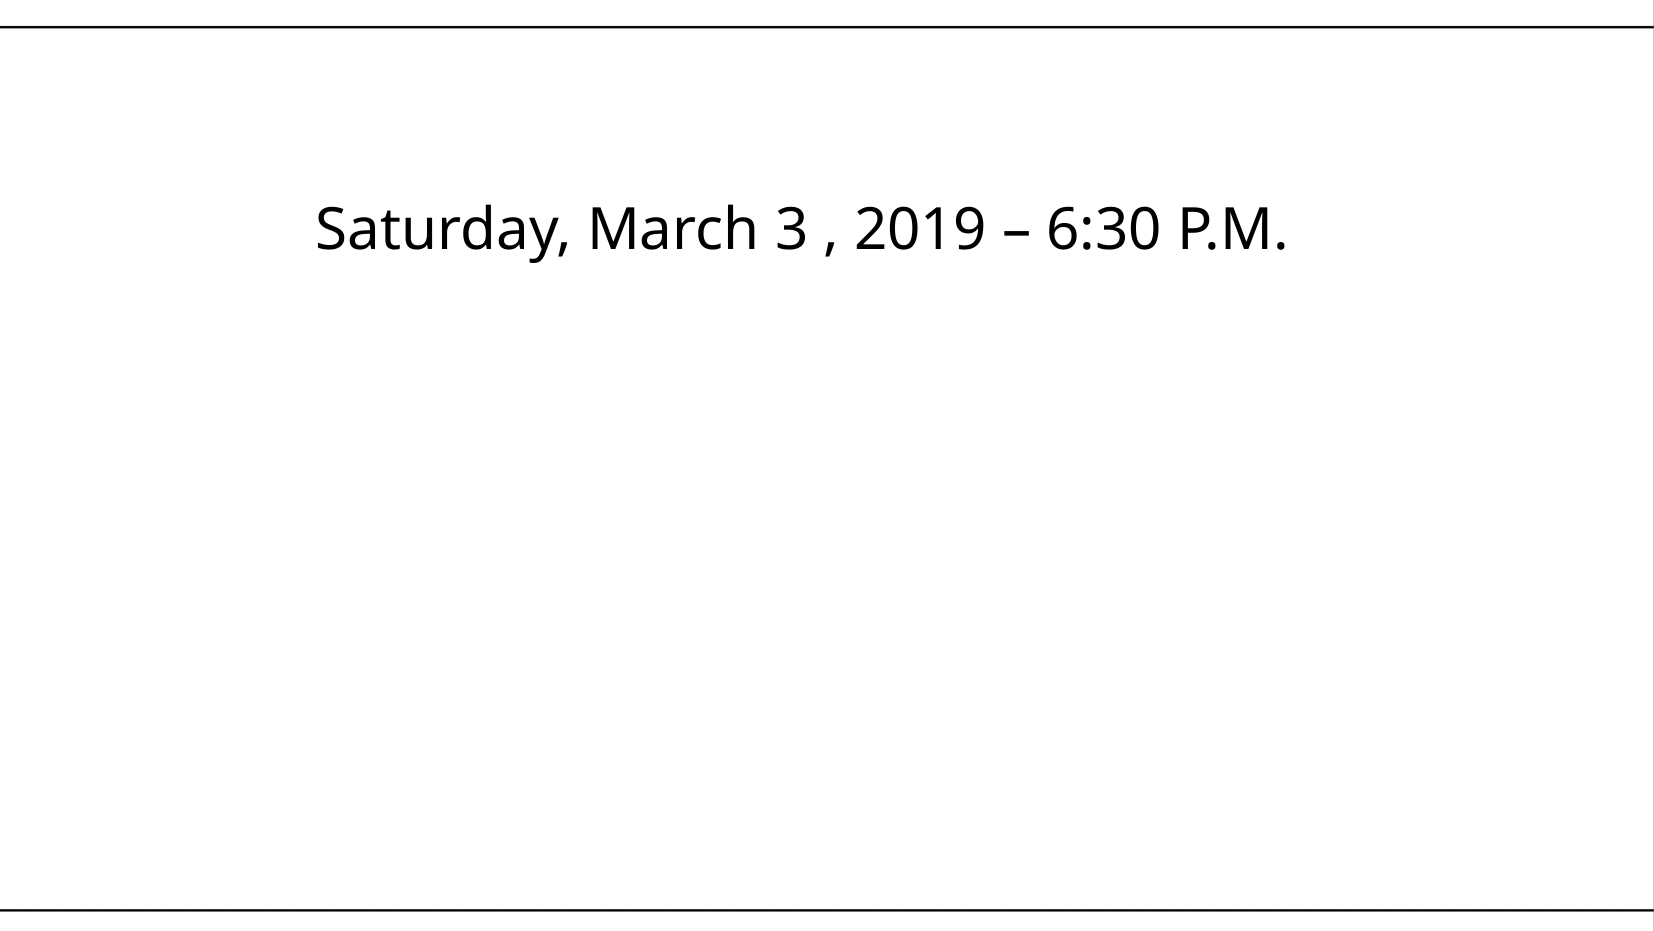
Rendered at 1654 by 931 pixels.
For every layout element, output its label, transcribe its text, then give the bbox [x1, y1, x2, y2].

text_box Saturday, March 3 , 2019 – 6:30 P.M. [165, 180, 1441, 273]
picture [0, 0, 1654, 931]
